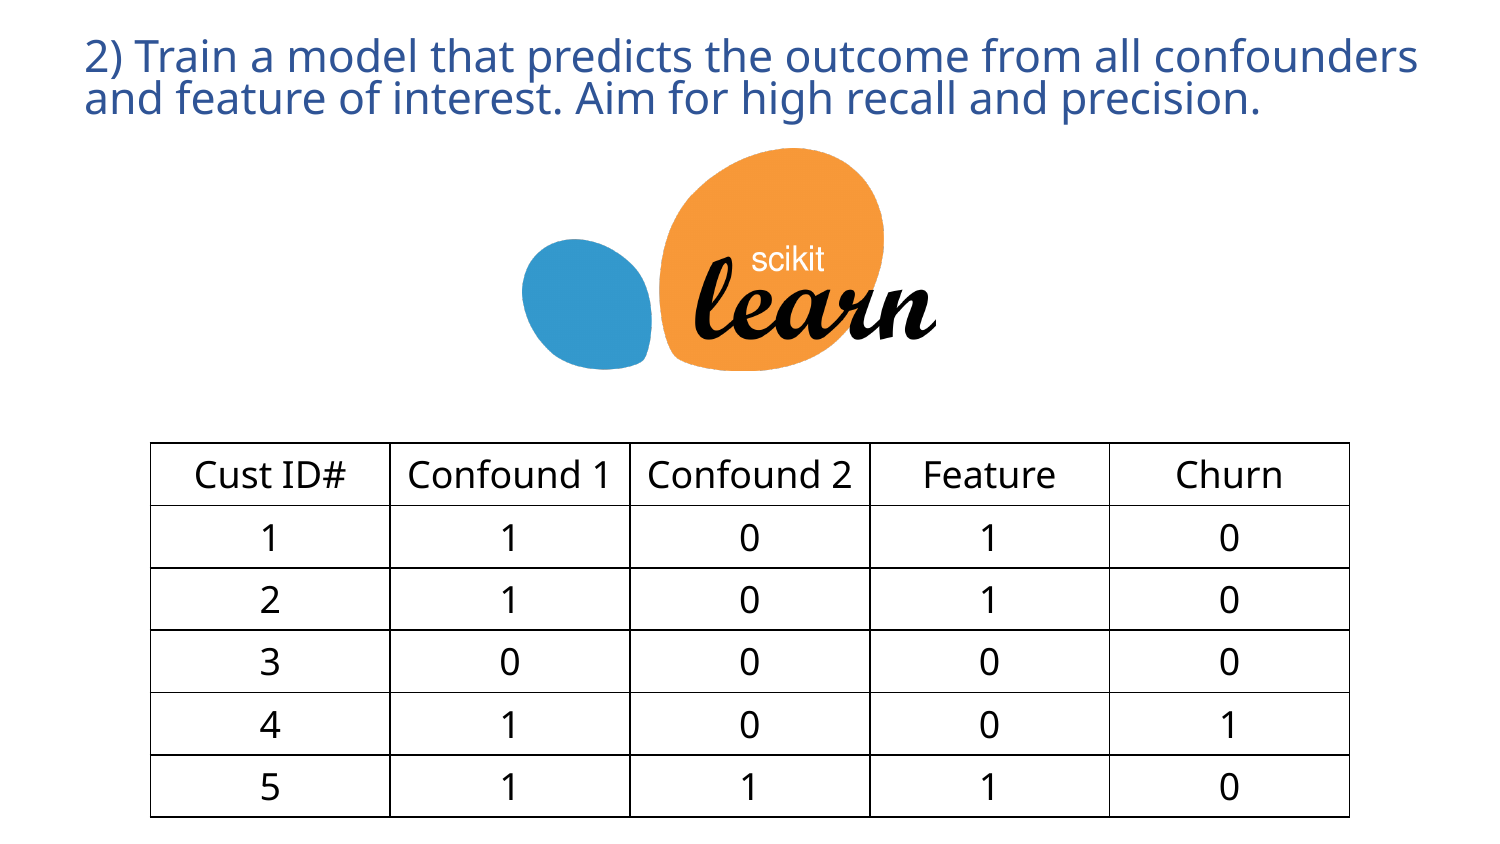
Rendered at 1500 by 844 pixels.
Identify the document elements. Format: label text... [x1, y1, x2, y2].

table_cell 0 [871, 693, 1109, 754]
table_cell 0 [631, 631, 869, 692]
table_header Confound 2 [631, 444, 869, 505]
table_header Confound 1 [391, 444, 629, 505]
table_cell 1 [151, 506, 389, 567]
table_cell 1 [391, 693, 629, 754]
table_cell 5 [151, 756, 389, 816]
table_cell 1 [391, 569, 629, 629]
table_cell 1 [871, 506, 1109, 567]
table_cell 4 [151, 693, 389, 754]
table_cell 1 [631, 756, 869, 816]
picture [522, 148, 936, 371]
table_cell 0 [391, 631, 629, 692]
table_cell 1 [871, 756, 1109, 816]
table_cell 0 [1110, 569, 1349, 629]
table_cell 3 [151, 631, 389, 692]
table_cell 1 [871, 569, 1109, 629]
table_cell 2 [151, 569, 389, 629]
table_header Churn [1110, 444, 1349, 505]
table_cell 0 [631, 506, 869, 567]
table_cell 1 [391, 506, 629, 567]
table_cell 1 [391, 756, 629, 816]
table_cell 0 [631, 693, 869, 754]
table_header Cust ID# [151, 444, 389, 505]
table_cell 0 [631, 569, 869, 629]
table_cell 0 [1110, 506, 1349, 567]
text_box 2) Train a model that predicts the outcome from all confounders and feature of interest. Aim for high recall and precision. [72, 26, 1464, 119]
table_cell 1 [1110, 693, 1349, 754]
table_cell 0 [1110, 631, 1349, 692]
table_header Feature [871, 444, 1109, 505]
table_cell 0 [1110, 756, 1349, 816]
table_cell 0 [871, 631, 1109, 692]
